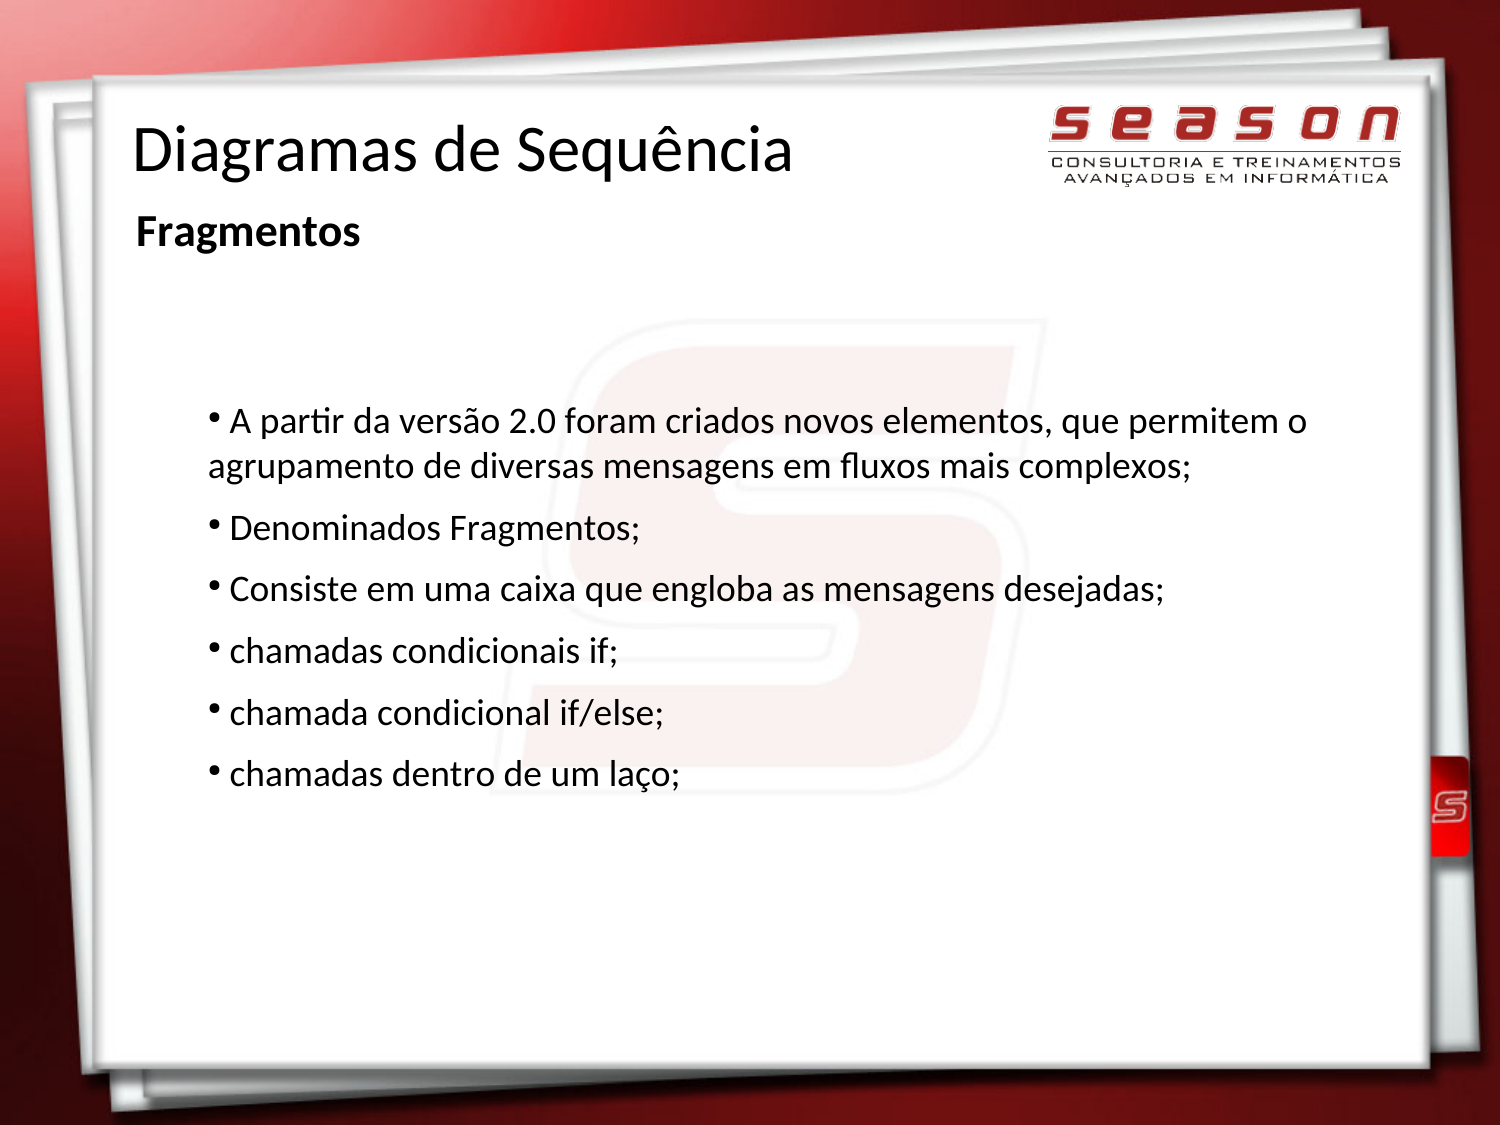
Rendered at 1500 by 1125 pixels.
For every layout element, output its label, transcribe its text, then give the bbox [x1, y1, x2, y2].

text_box A partir da versão 2.0 foram criados novos elementos, que permitem o agrupamento de diversas mensagens em fluxos mais complexos; Denominados Fragmentos; Consiste em uma caixa que engloba as mensagens desejadas; chamadas condicionais if; chamada condicional if/else; chamadas dentro de um laço; [207, 351, 1328, 840]
picture [0, 0, 1500, 1125]
text_box Fragmentos [119, 200, 1240, 256]
title Diagramas de Sequência [118, 33, 1394, 257]
